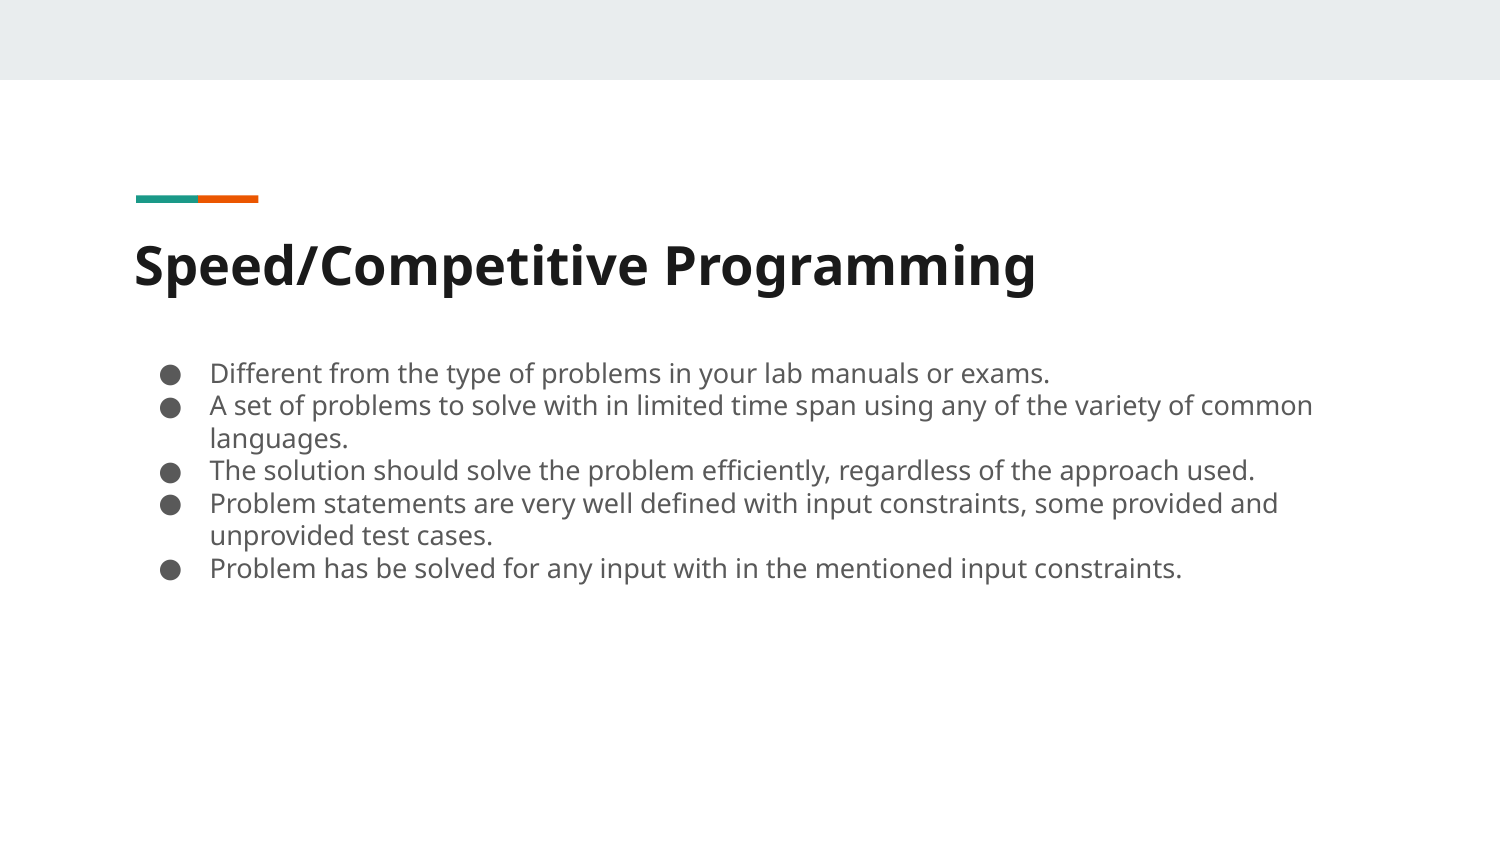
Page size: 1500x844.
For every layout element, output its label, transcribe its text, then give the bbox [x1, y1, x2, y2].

list Different from the type of problems in your lab manuals or exams. A set of problems to solve with in limited time span using any of the variety of common languages. The solution should solve the problem efficiently, regardless of the approach used. Problem statements are very well defined with input constraints, some provided and unprovided test cases. Problem has be solved for any input with in the mentioned input constraints. [119, 341, 1381, 712]
title Speed/Competitive Programming [119, 216, 1381, 305]
